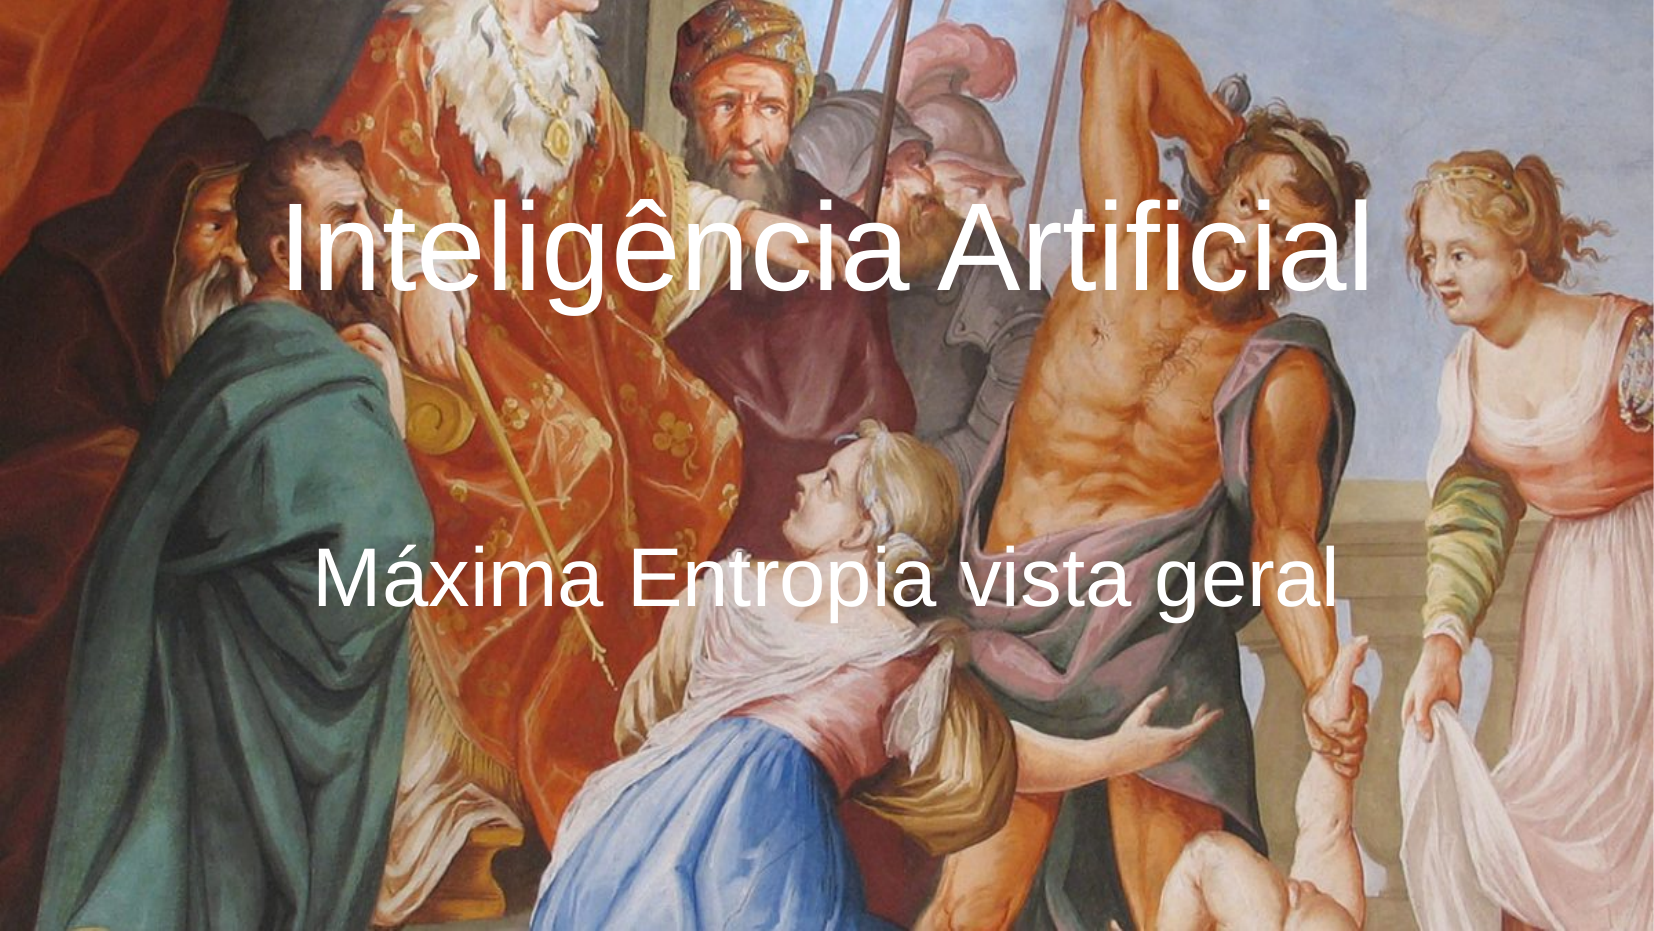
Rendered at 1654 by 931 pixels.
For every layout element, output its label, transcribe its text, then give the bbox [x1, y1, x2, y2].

subtitle Inteligência Artificial Máxima Entropia vista geral [82, 45, 1571, 758]
picture [0, 0, 1654, 931]
